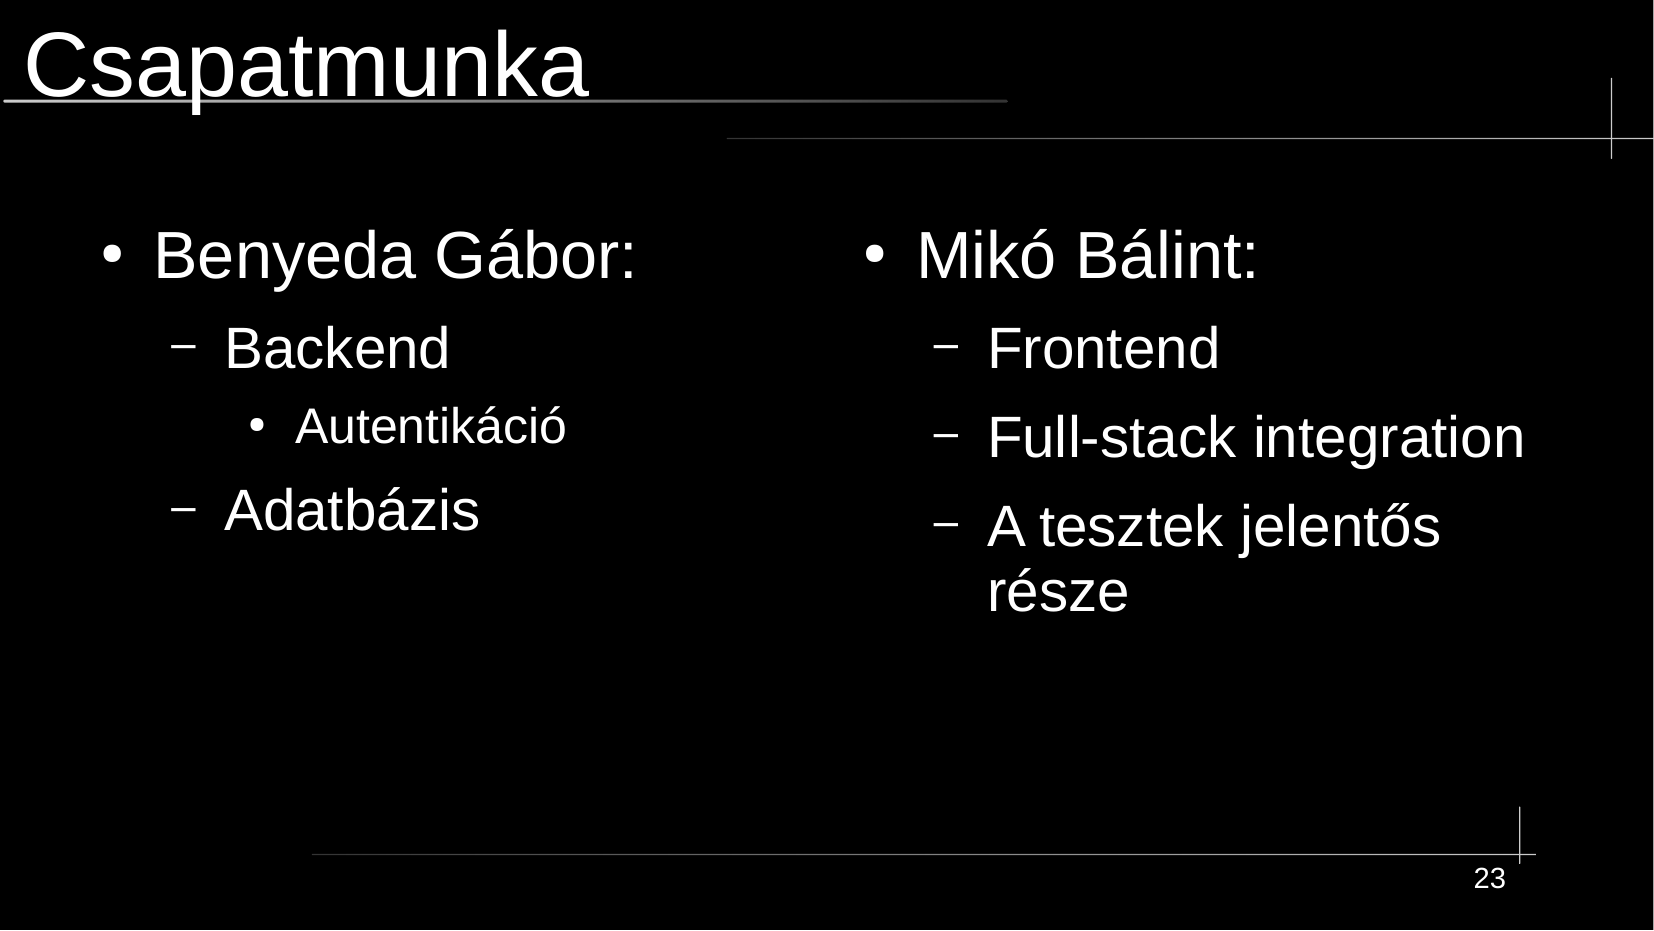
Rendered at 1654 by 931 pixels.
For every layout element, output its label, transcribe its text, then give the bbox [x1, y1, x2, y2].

list Benyeda Gábor: Backend Autentikáció Adatbázis [82, 217, 809, 758]
title Csapatmunka [23, 11, 1589, 119]
list Mikó Bálint: Frontend Full-stack integration A tesztek jelentős része [845, 217, 1572, 758]
